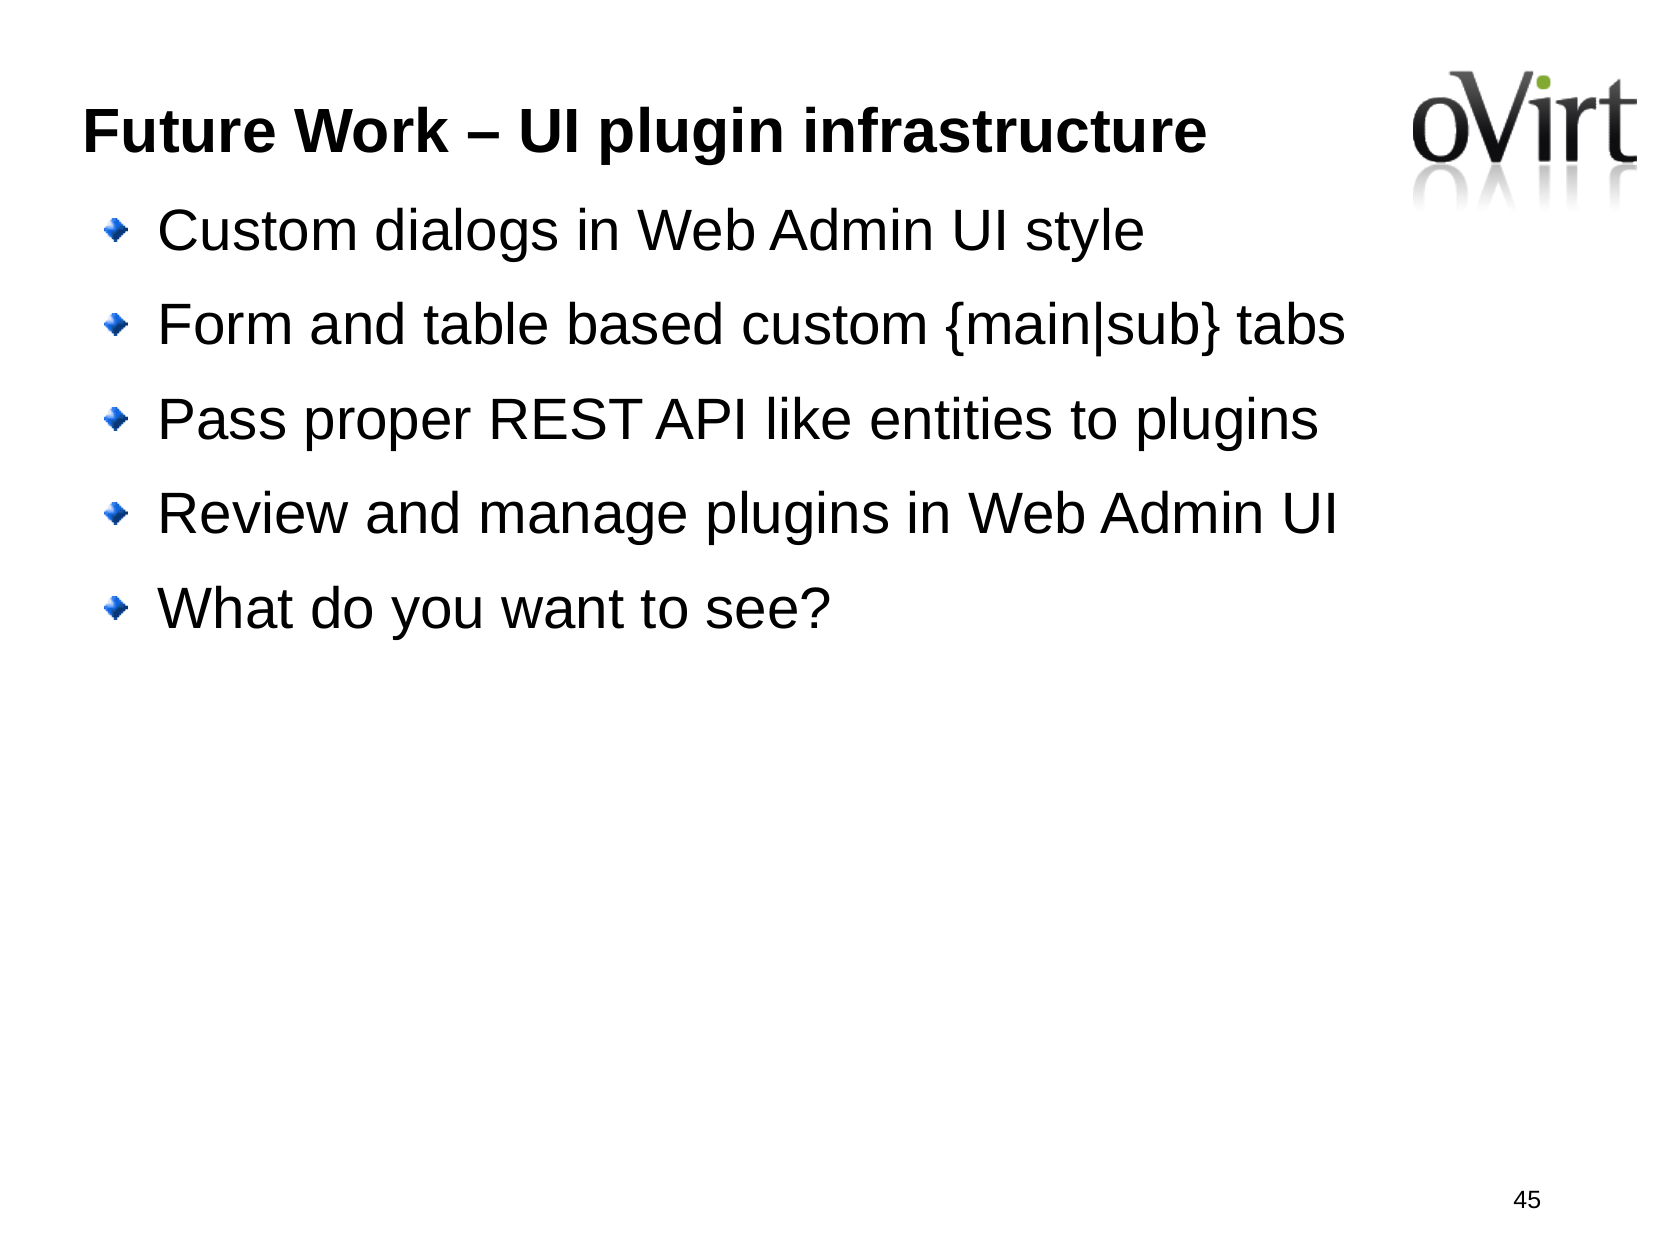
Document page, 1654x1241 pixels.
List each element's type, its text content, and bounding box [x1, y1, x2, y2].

list Custom dialogs in Web Admin UI style Form and table based custom {main|sub} tabs Pass proper REST API like entities to plugins Review and manage plugins in Web Admin UI What do you want to see? [86, 197, 1576, 991]
picture [1413, 63, 1637, 212]
title Future Work – UI plugin infrastructure [82, 37, 1303, 226]
